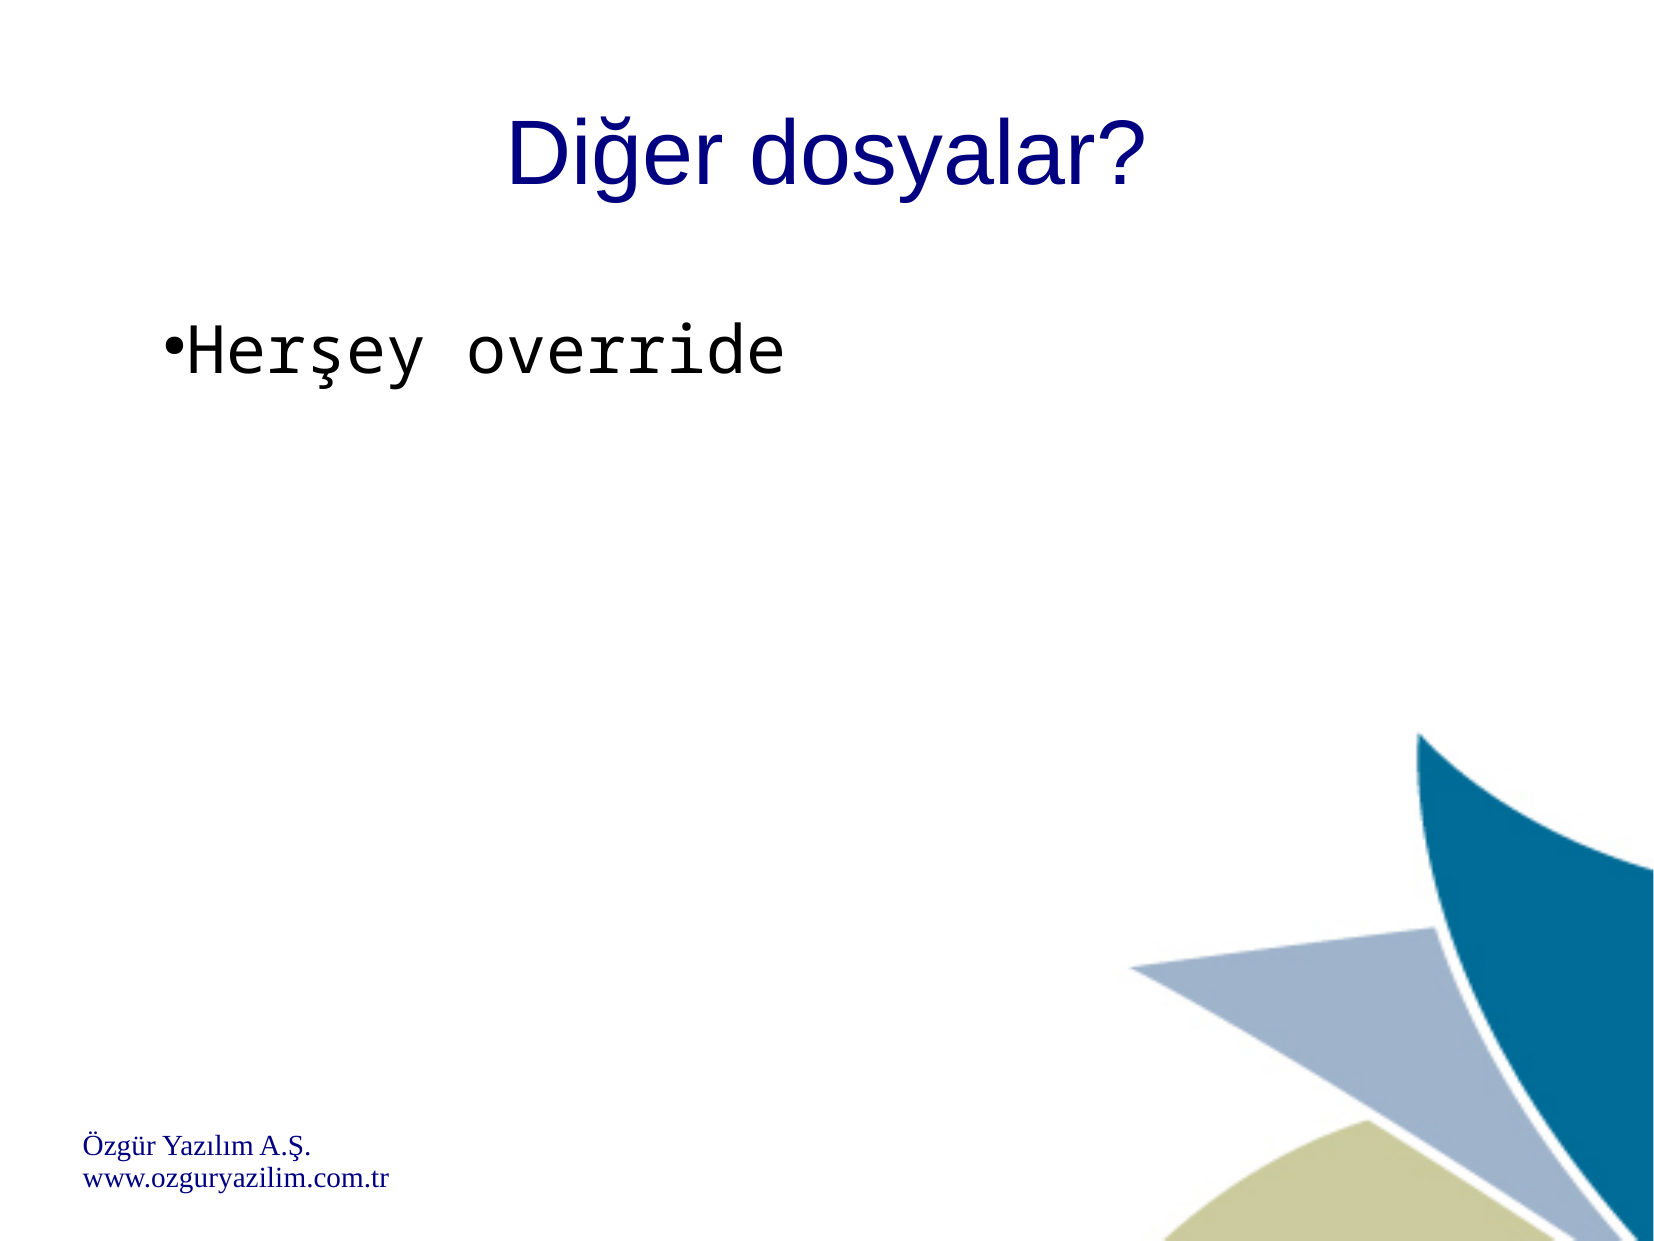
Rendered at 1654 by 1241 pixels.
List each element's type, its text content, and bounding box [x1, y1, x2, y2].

picture [1062, 708, 1654, 1241]
title Diğer dosyalar? [82, 49, 1571, 257]
text_box Herşey override [147, 295, 1418, 706]
